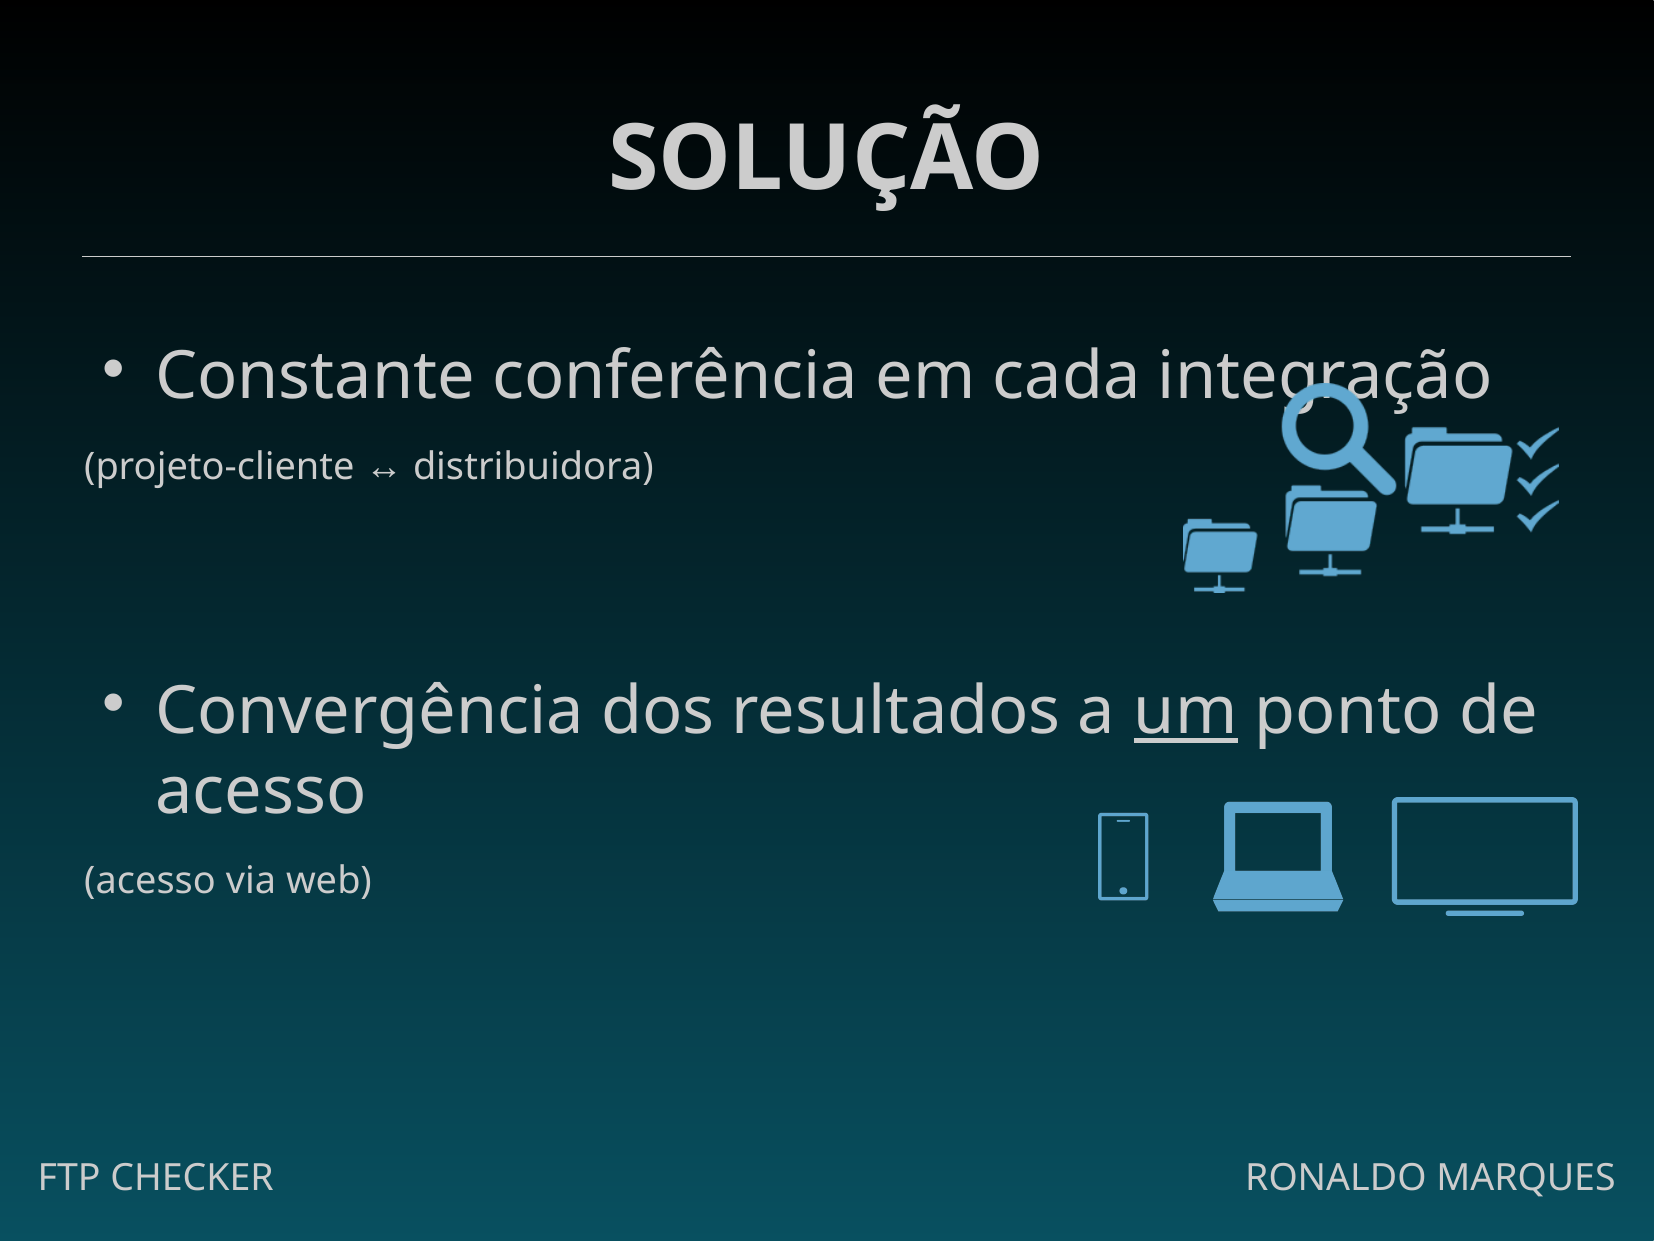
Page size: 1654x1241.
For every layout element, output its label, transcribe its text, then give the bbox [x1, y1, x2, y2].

picture [1098, 797, 1654, 916]
text_box Constante conferência em cada integração (projeto-cliente ↔ distribuidora) Convergência dos resultados a um ponto de acesso (acesso via web) [84, 287, 1573, 1007]
text_box RONALDO MARQUES [838, 1110, 1654, 1241]
text_box SOLUÇÃO [82, 49, 1571, 257]
picture [1183, 383, 1559, 593]
text_box FTP CHECKER [0, 1110, 815, 1241]
